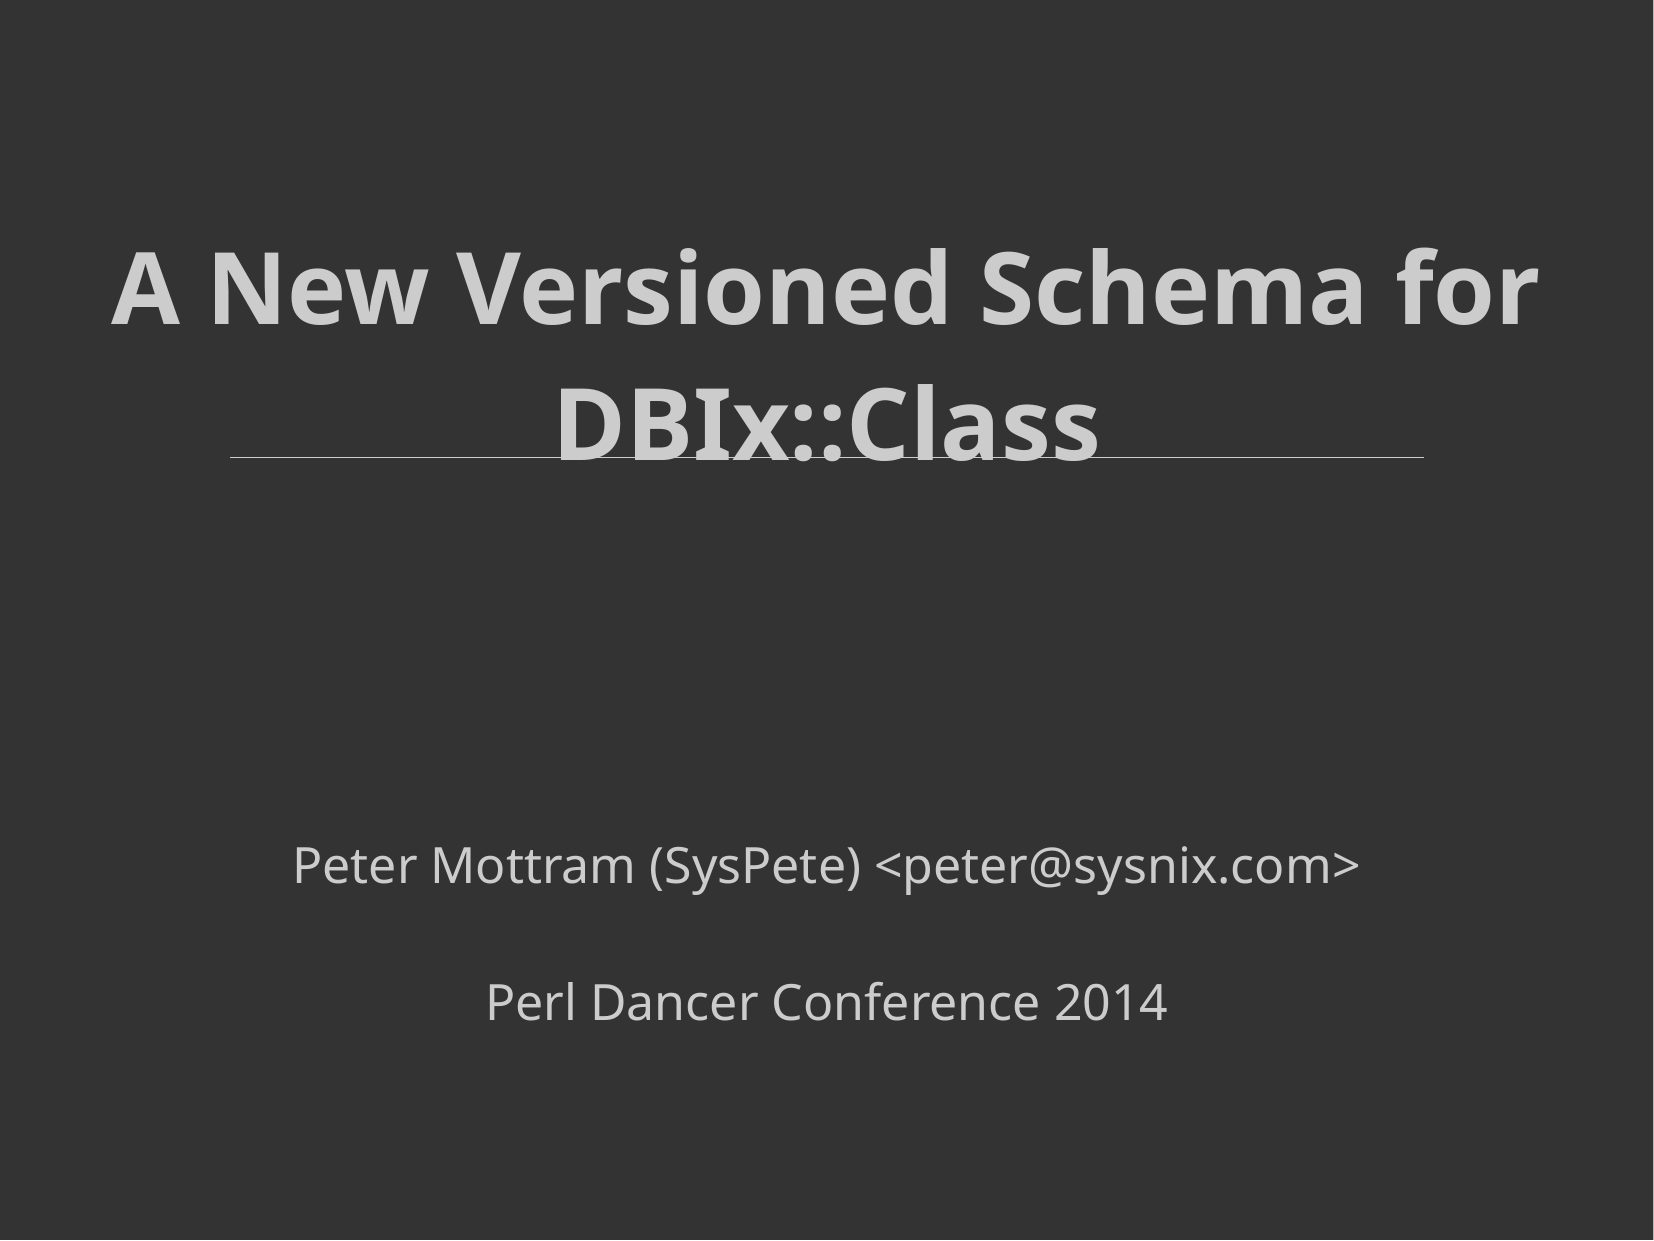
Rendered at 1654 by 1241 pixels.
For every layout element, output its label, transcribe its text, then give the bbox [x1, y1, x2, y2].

subtitle Peter Mottram (SysPete) <peter@sysnix.com> Perl Dancer Conference 2014 [82, 496, 1571, 1063]
title A New Versioned Schema for DBIx::Class [82, 237, 1571, 471]
